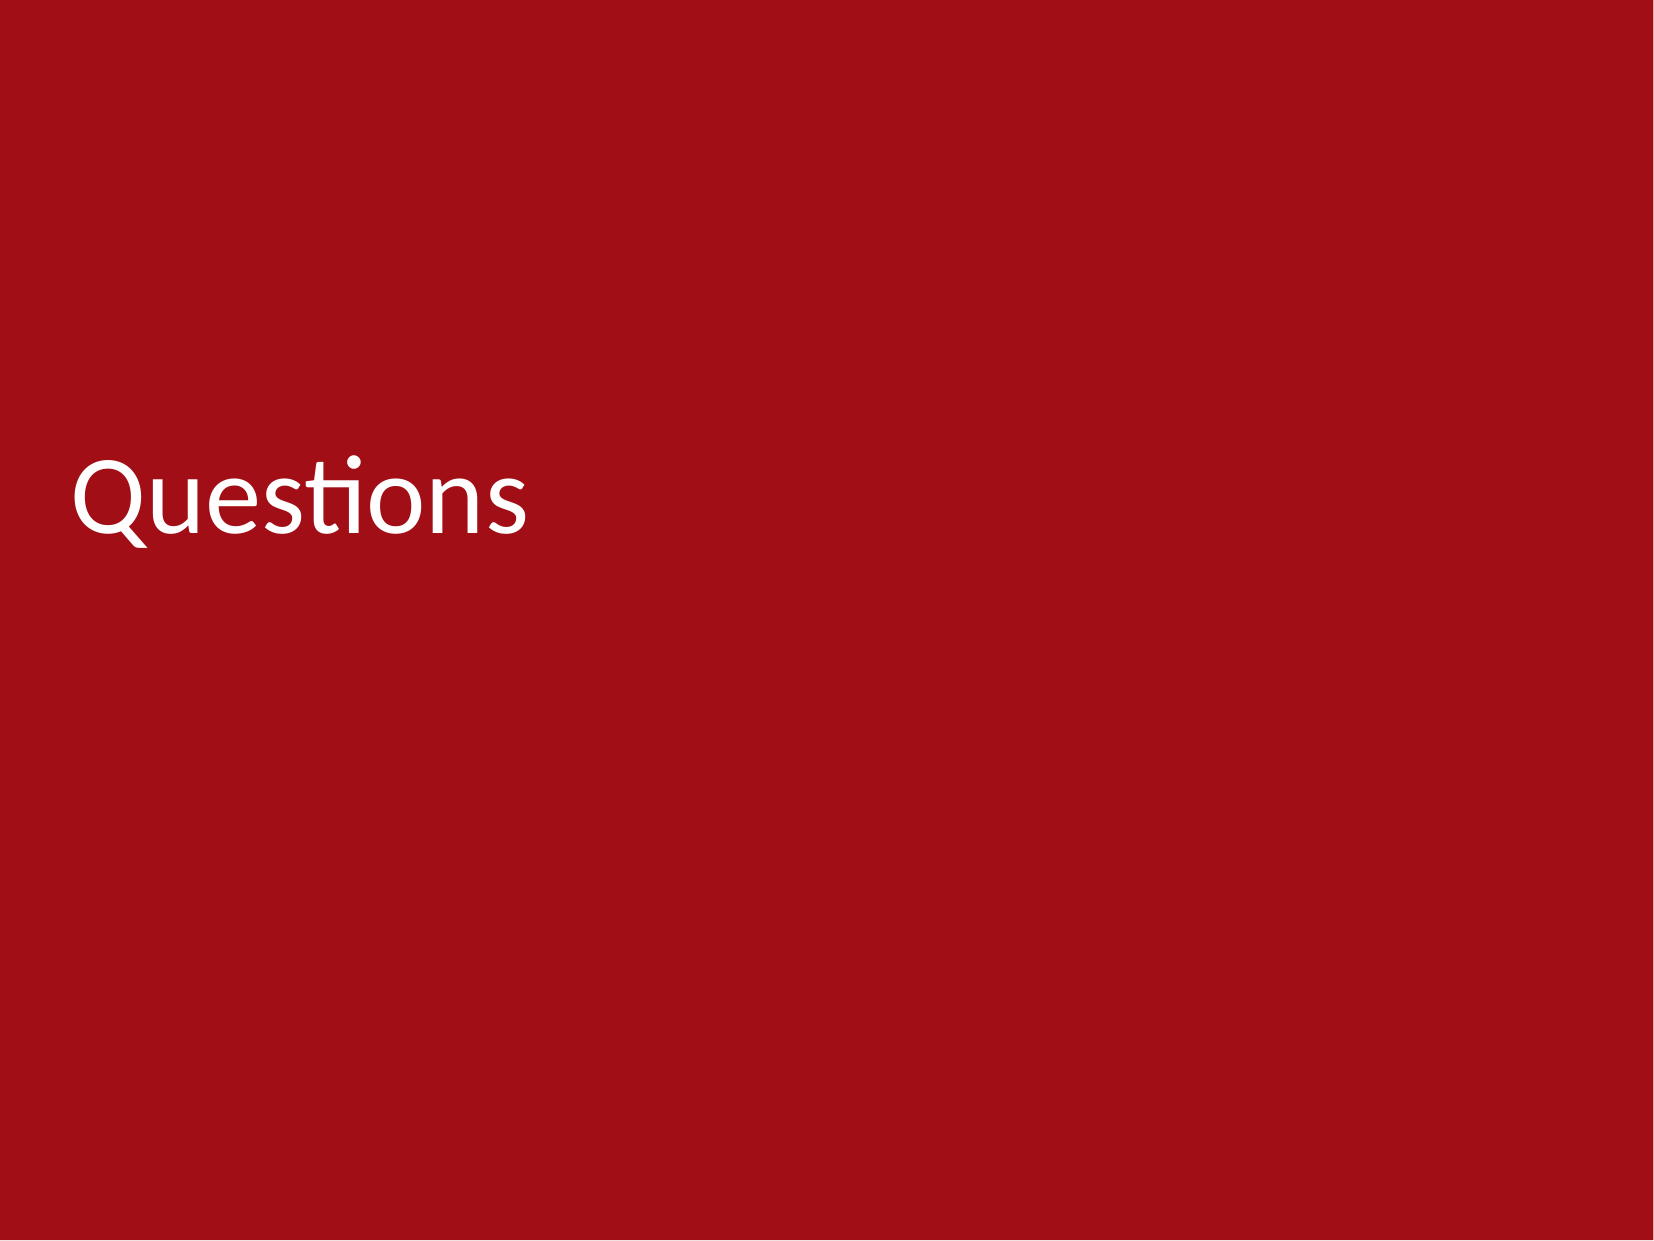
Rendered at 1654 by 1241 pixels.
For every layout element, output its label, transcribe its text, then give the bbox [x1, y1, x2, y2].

title Questions [70, 401, 1607, 609]
